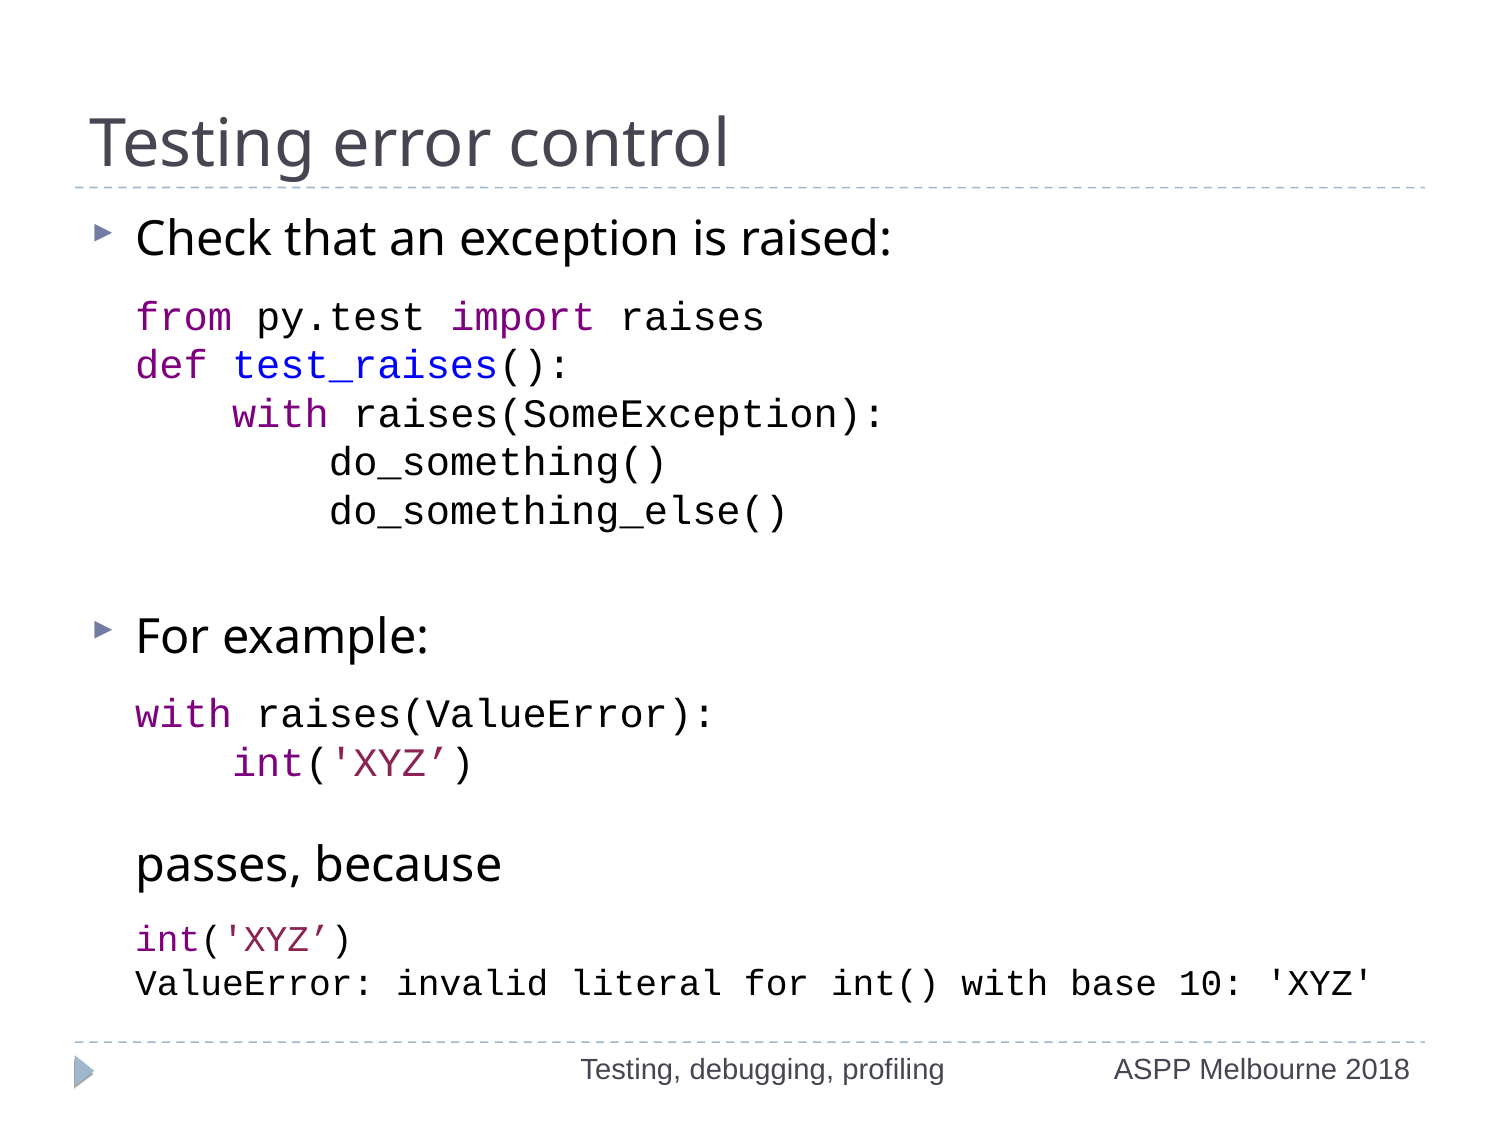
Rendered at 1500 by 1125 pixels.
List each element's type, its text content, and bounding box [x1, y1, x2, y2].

footer Testing, debugging, profiling [475, 1042, 1051, 1103]
list Check that an exception is raised: from py.test import raises def test_raises(): with raises(SomeException): do_something() do_something_else() For example: with raises(ValueError): int('XYZ’) passes, because int('XYZ’) ValueError: invalid literal for int() with base 10: 'XYZ' [76, 200, 1459, 1010]
slide_number ASPP Melbourne 2018 [1051, 1042, 1426, 1103]
title Testing error control [75, 24, 1425, 188]
